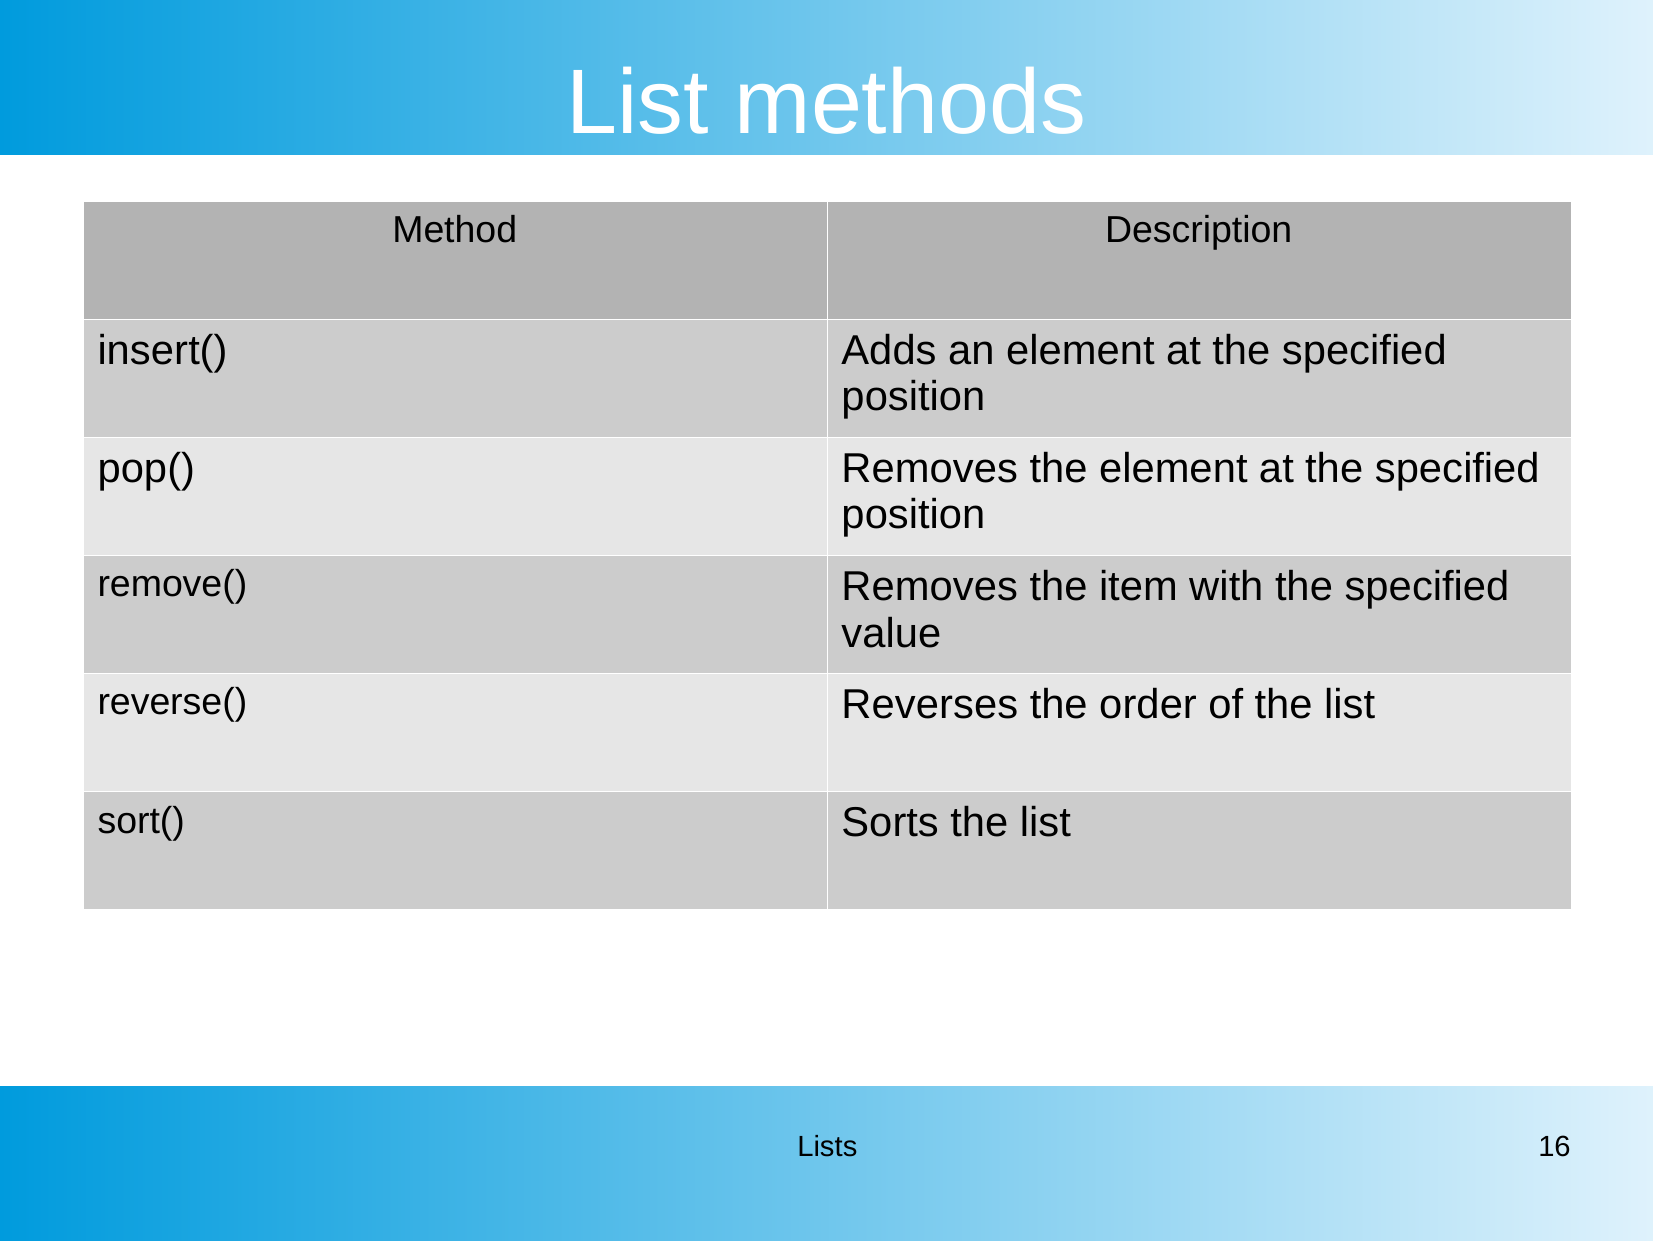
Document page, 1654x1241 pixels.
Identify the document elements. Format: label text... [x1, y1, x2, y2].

title List methods [82, 49, 1571, 155]
table_header Method [84, 202, 827, 319]
table_cell Reverses the order of the list [828, 674, 1571, 791]
table_cell remove() [84, 556, 827, 673]
table_cell pop() [84, 438, 827, 555]
table_cell sort() [84, 792, 827, 909]
table_cell reverse() [84, 674, 827, 791]
table_cell insert() [84, 320, 827, 437]
table_cell Removes the element at the specified position [828, 438, 1571, 555]
table_cell Adds an element at the specified position [828, 320, 1571, 437]
table_cell Sorts the list [828, 792, 1571, 909]
table_header Description [828, 202, 1571, 319]
table_cell Removes the item with the specified value [828, 556, 1571, 673]
